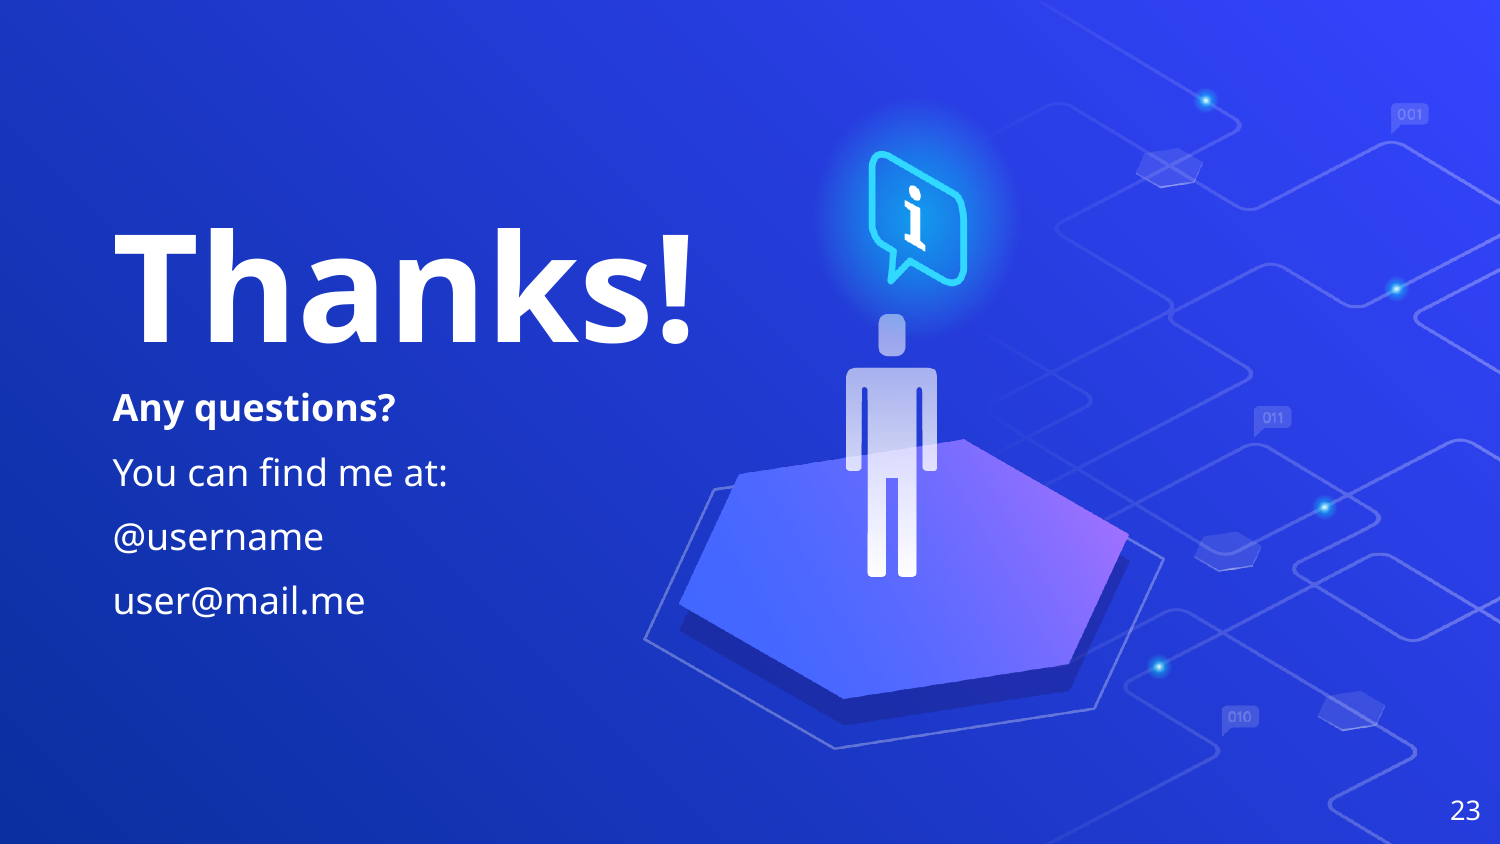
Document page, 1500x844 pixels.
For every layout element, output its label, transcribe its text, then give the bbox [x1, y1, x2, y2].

subtitle Any questions? You can find me at: @username user@mail.me [112, 377, 706, 624]
title Thanks! [112, 220, 706, 373]
slide_number <number> [1391, 779, 1482, 844]
picture [0, 0, 1500, 844]
